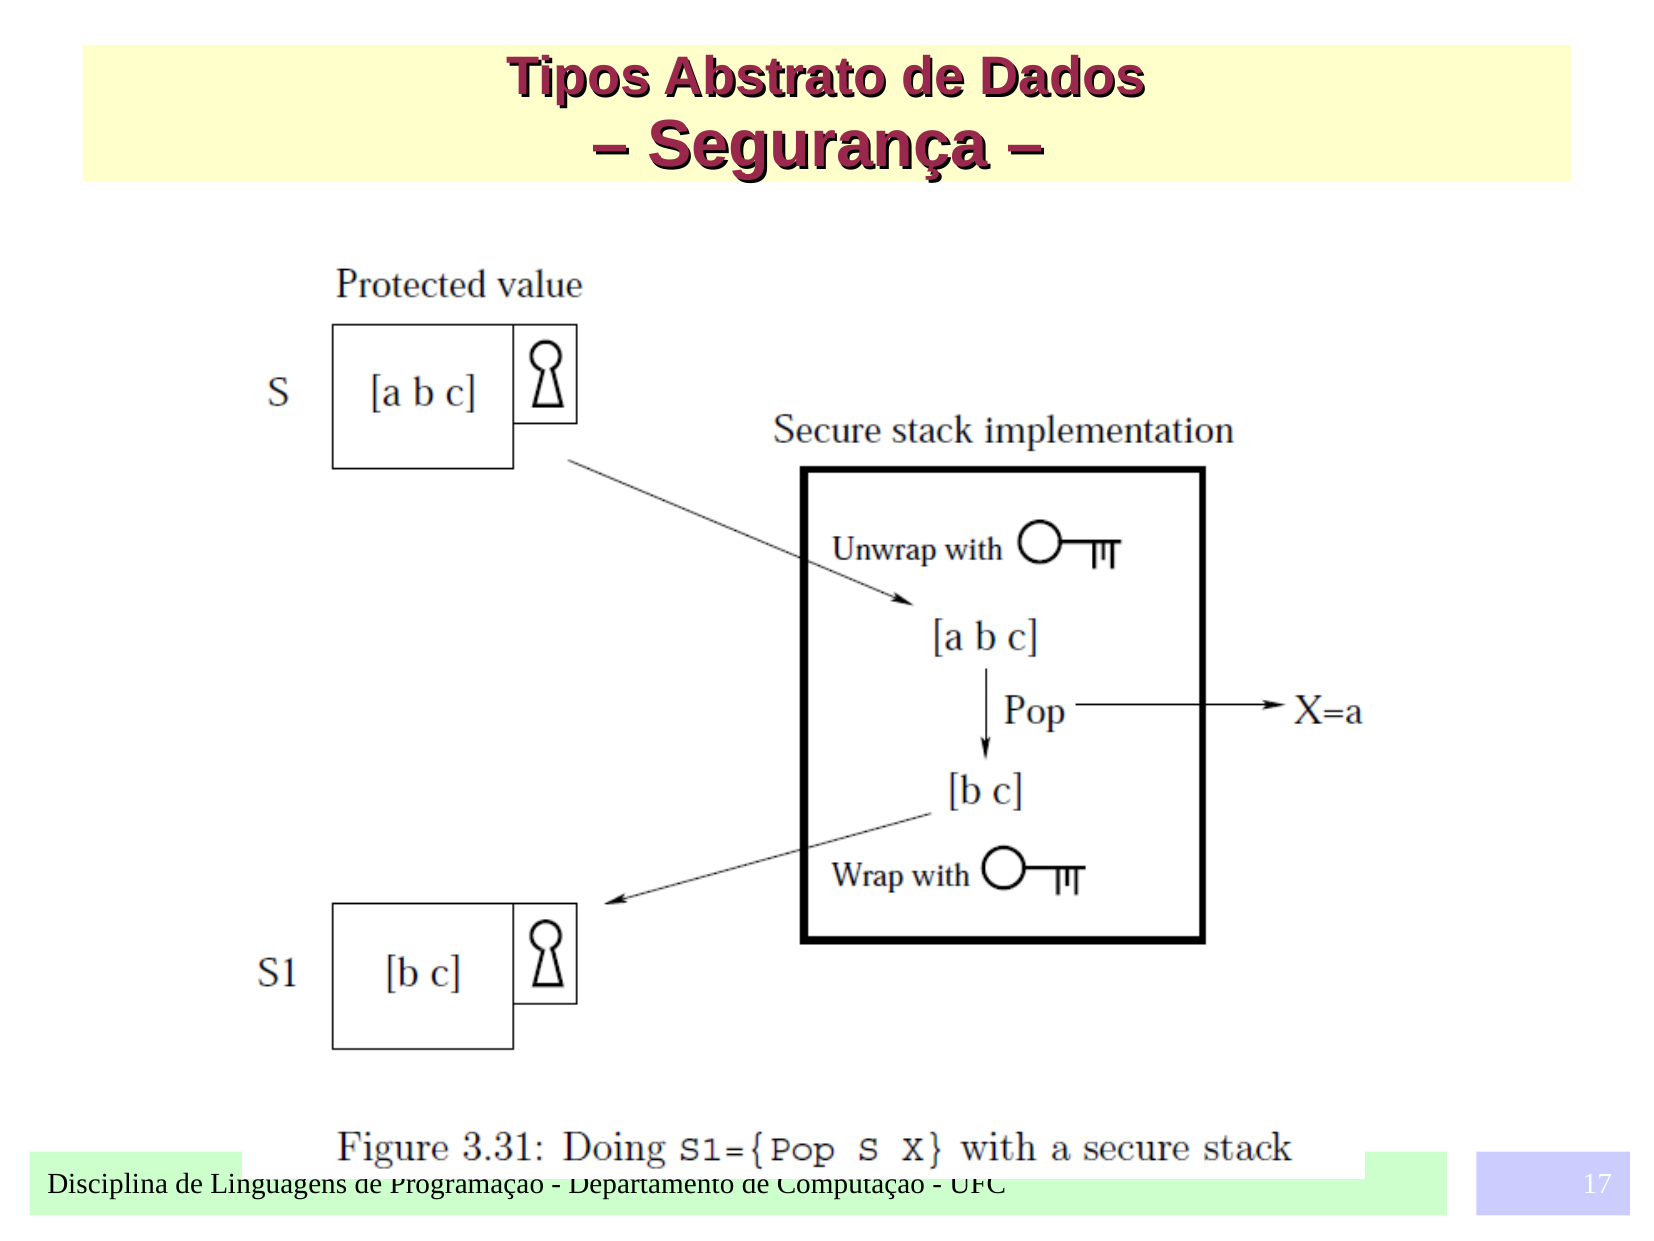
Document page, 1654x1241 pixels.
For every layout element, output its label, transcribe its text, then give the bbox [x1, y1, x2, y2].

title Tipos Abstrato de Dados – Segurança – [82, 44, 1571, 182]
picture [242, 259, 1365, 1179]
